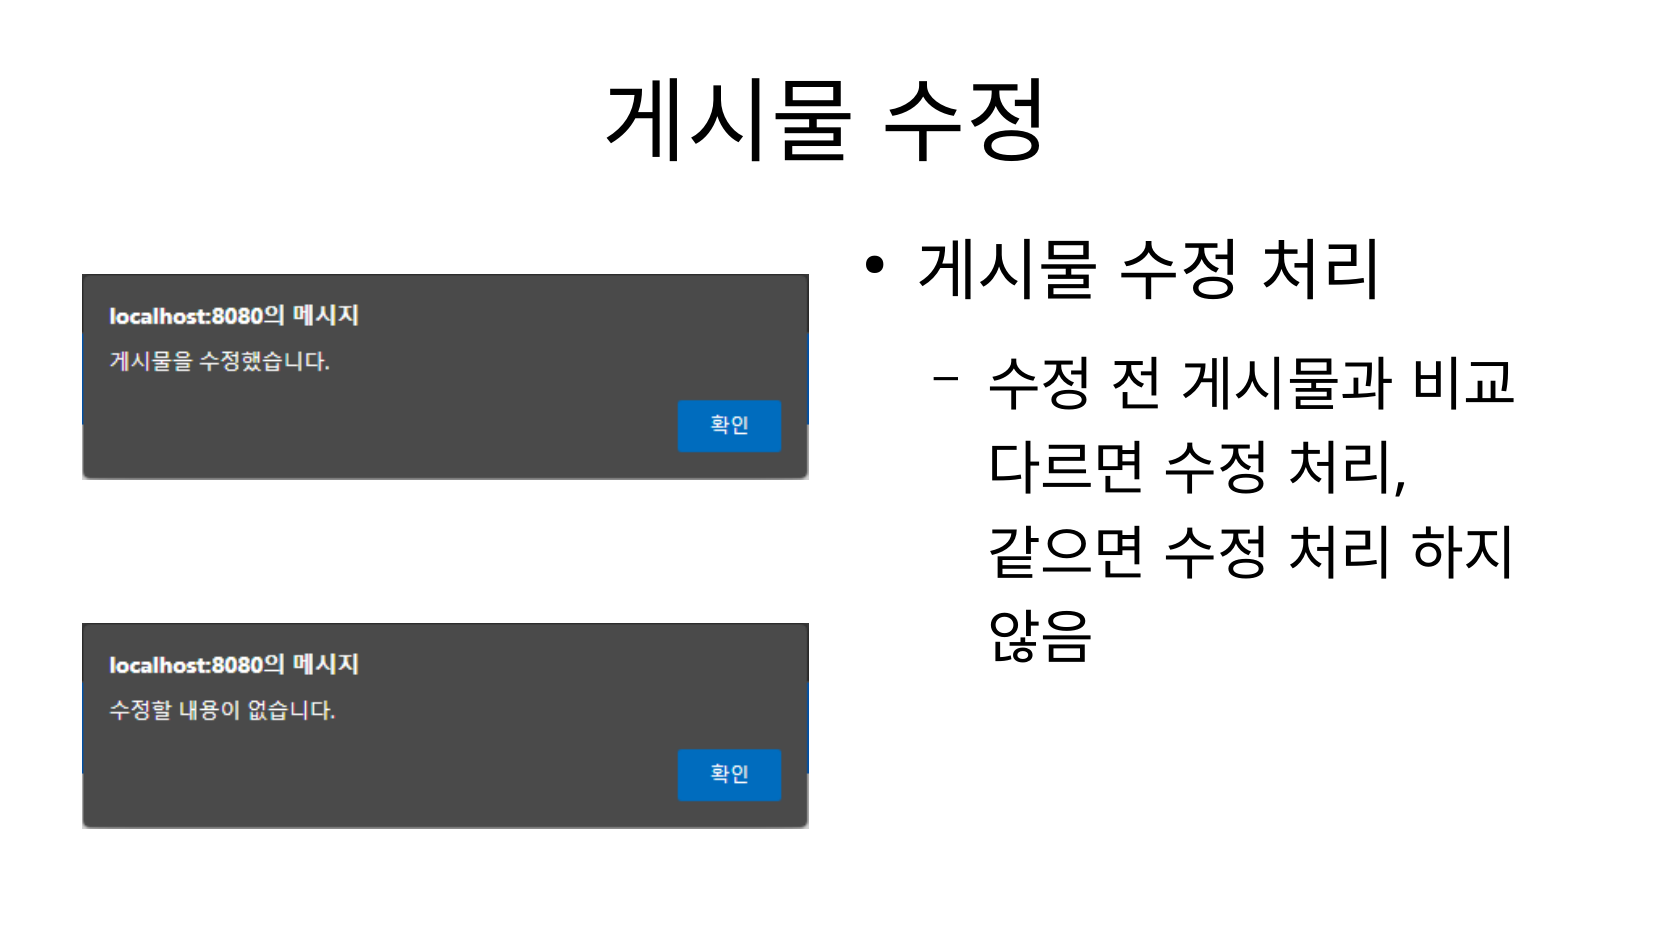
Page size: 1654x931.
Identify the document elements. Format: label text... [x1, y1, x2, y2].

title 게시물 수정 [82, 37, 1571, 193]
picture [82, 623, 809, 829]
list 게시물 수정 처리 수정 전 게시물과 비교 다르면 수정 처리, 같으면 수정 처리 하지 않음 [845, 217, 1572, 886]
picture [82, 274, 809, 480]
